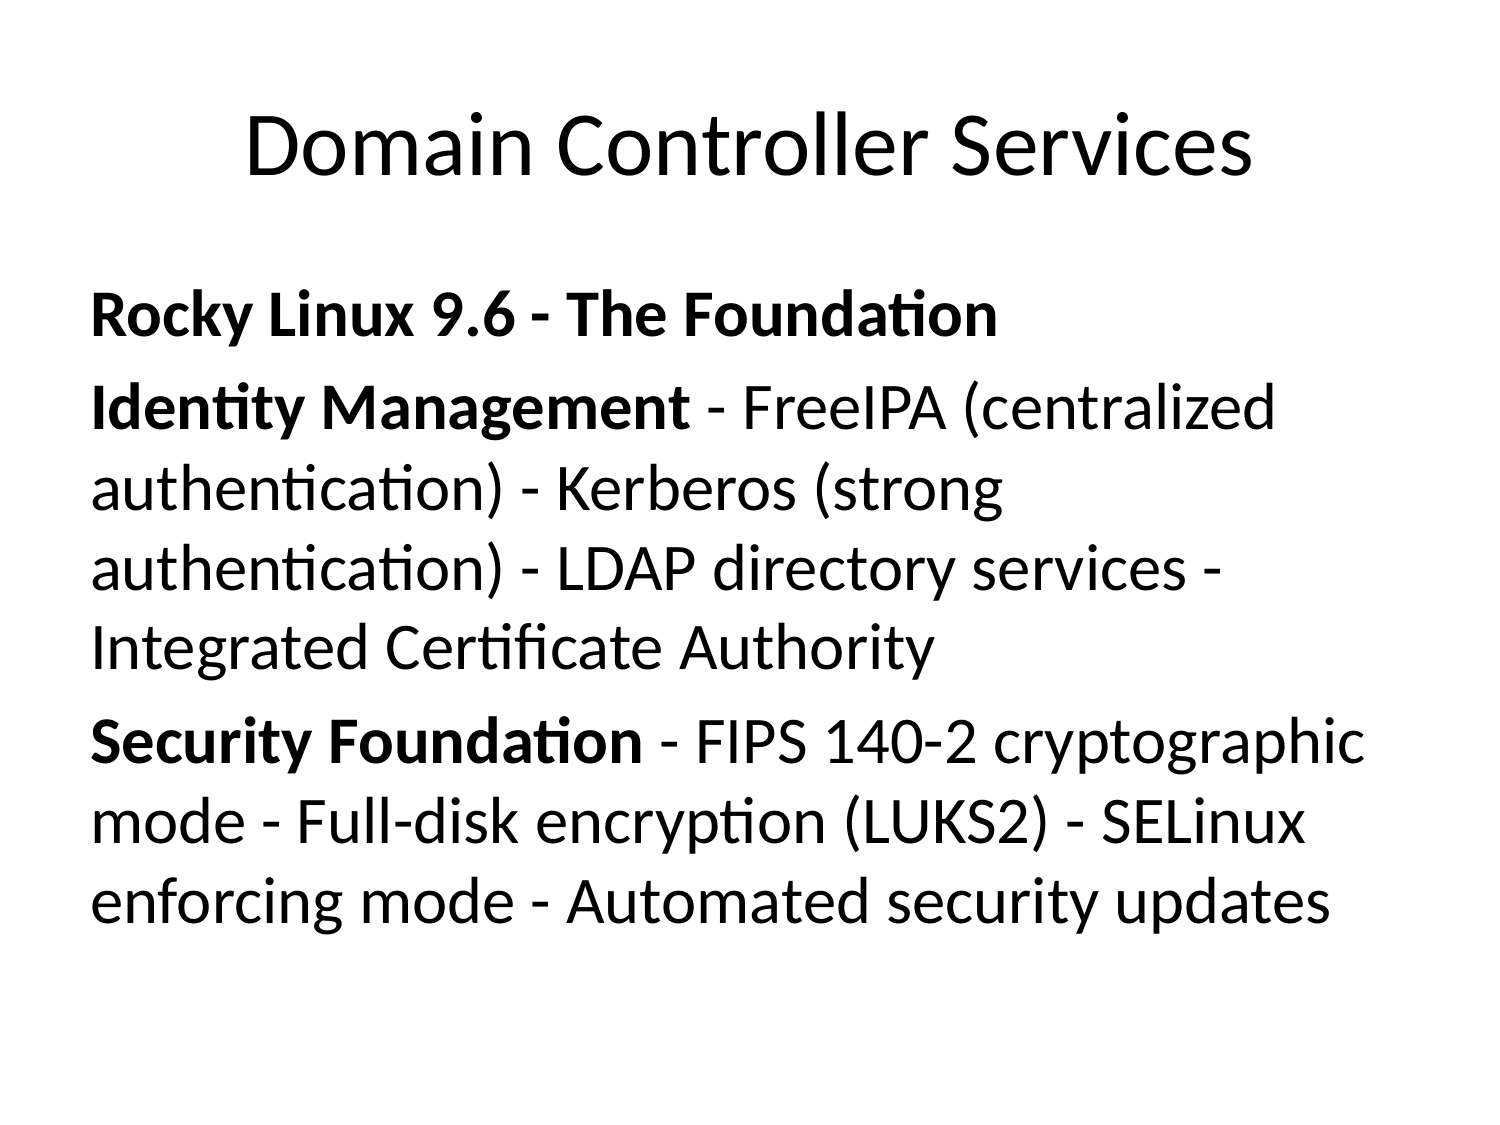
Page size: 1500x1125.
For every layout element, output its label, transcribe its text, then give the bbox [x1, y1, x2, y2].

list Rocky Linux 9.6 - The Foundation Identity Management - FreeIPA (centralized authentication) - Kerberos (strong authentication) - LDAP directory services - Integrated Certificate Authority Security Foundation - FIPS 140-2 cryptographic mode - Full-disk encryption (LUKS2) - SELinux enforcing mode - Automated security updates [75, 262, 1425, 1005]
title Domain Controller Services [75, 45, 1425, 233]
